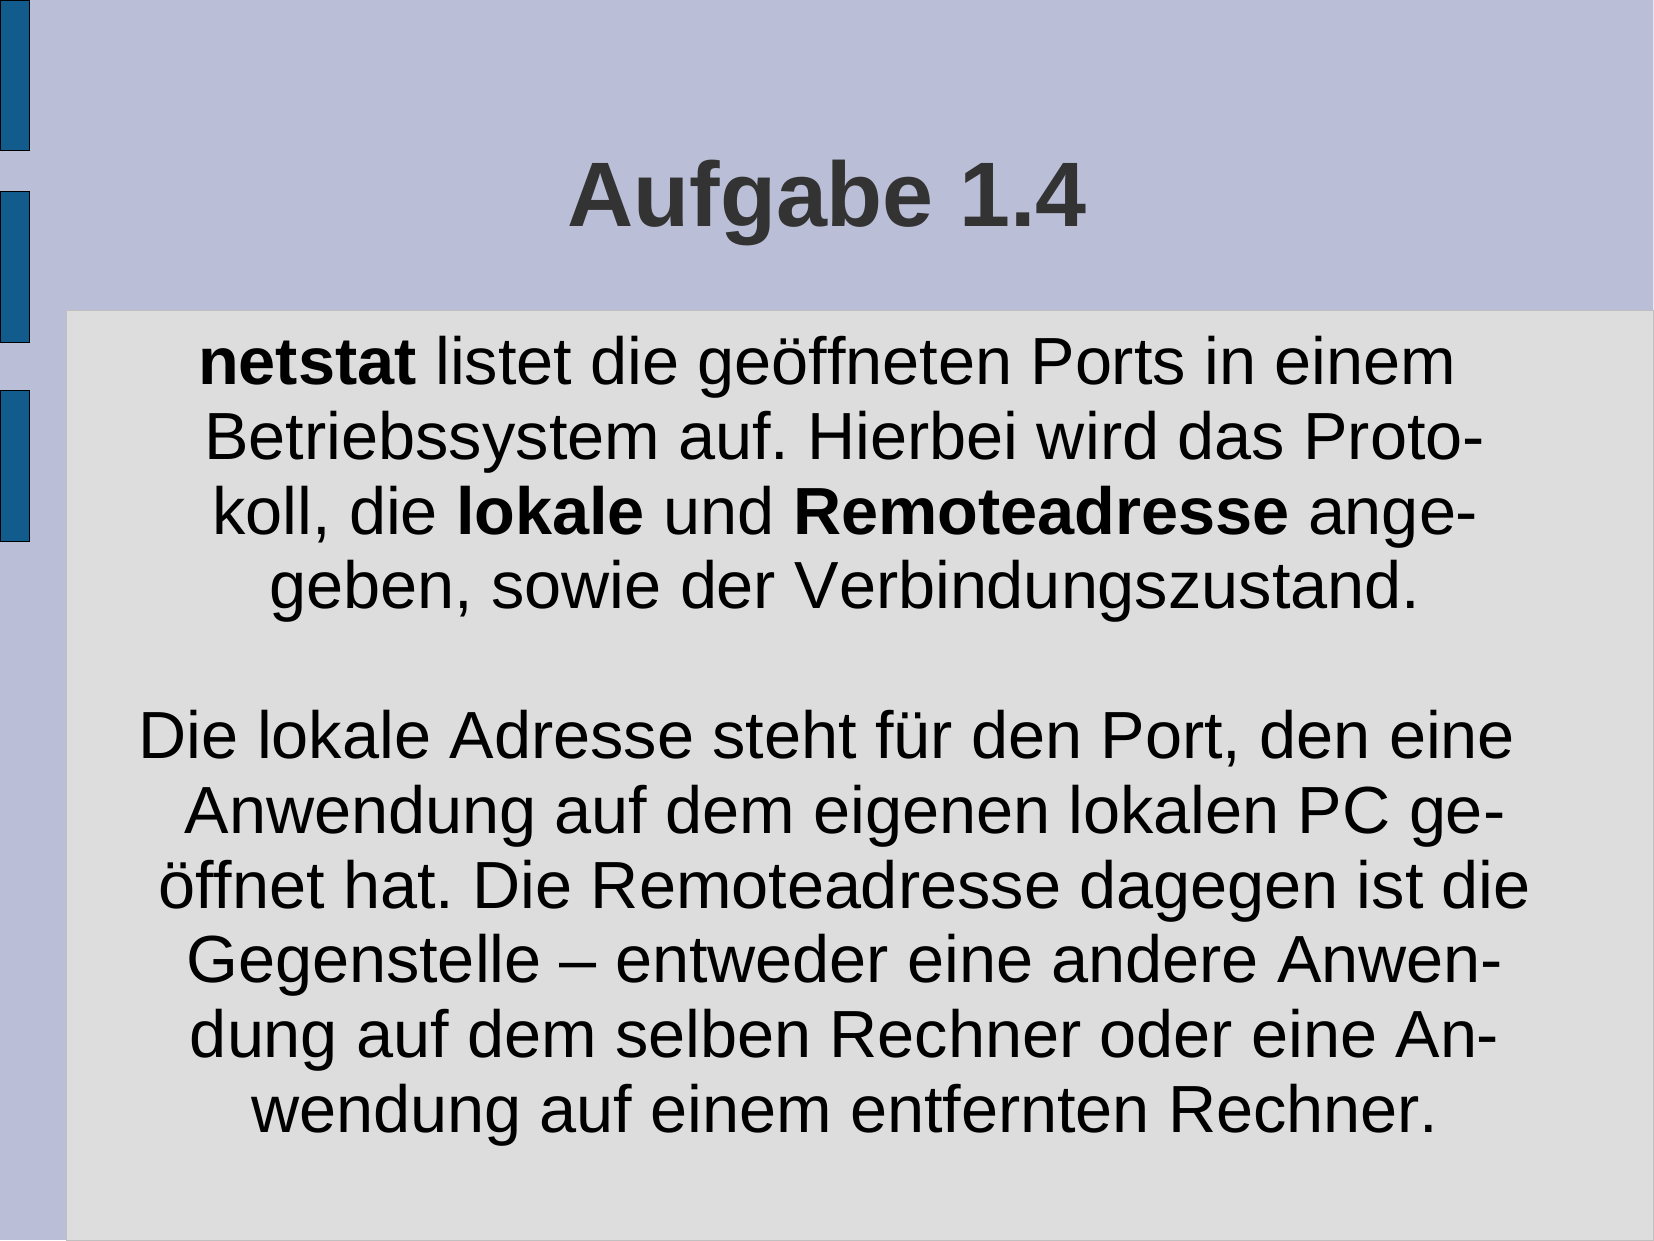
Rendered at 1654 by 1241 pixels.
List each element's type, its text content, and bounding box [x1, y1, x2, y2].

title Aufgabe 1.4 [121, 98, 1534, 291]
subtitle netstat listet die geöffneten Ports in einem Betriebssystem auf. Hierbei wird das Proto-koll, die lokale und Remoteadresse ange-geben, sowie der Verbindungszustand. Die lokale Adresse steht für den Port, den eine Anwendung auf dem eigenen lokalen PC ge-öffnet hat. Die Remoteadresse dagegen ist die Gegenstelle – entweder eine andere Anwen-dung auf dem selben Rechner oder eine An-wendung auf einem entfernten Rechner. [121, 324, 1534, 1147]
